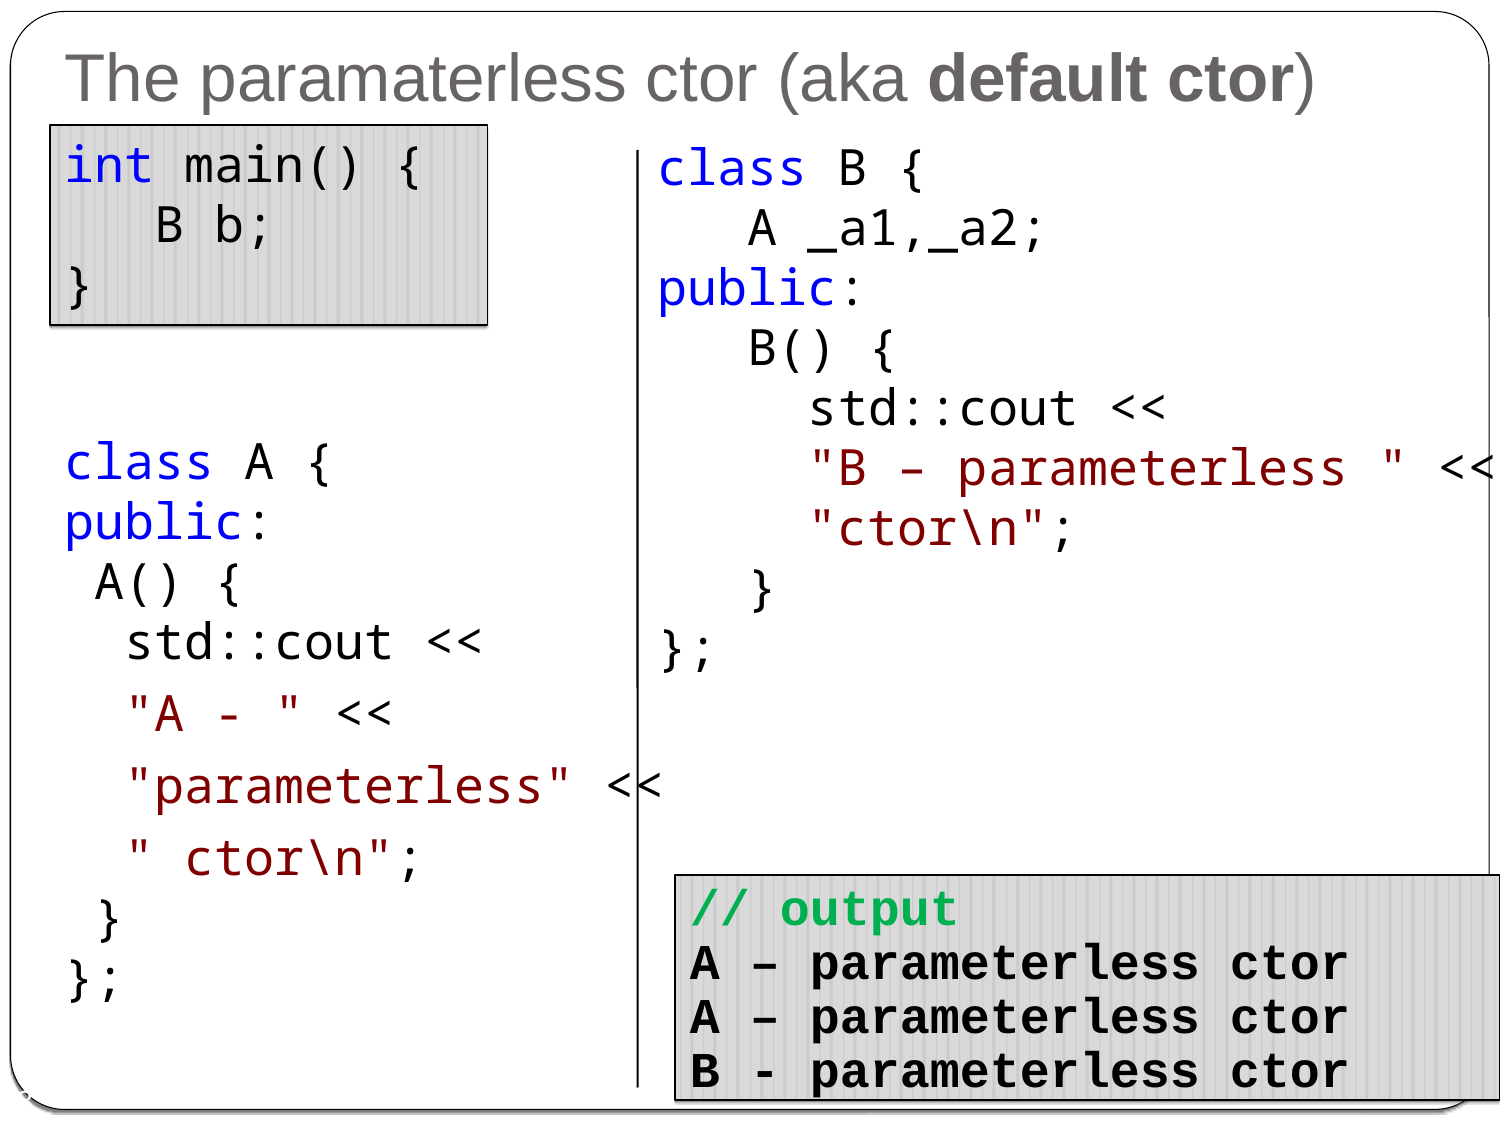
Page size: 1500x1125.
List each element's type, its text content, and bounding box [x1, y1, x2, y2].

text_box // output A – parameterless ctor A – parameterless ctor B - parameterless ctor [674, 874, 1500, 1100]
text_box int main() { B b; } [49, 125, 488, 325]
text_box class B { A _a1,_a2; public: B() { std::cout << "B – parameterless " << "ctor\n"; } }; [627, 112, 1500, 698]
slide_number <number> [0, 1074, 50, 1125]
list class A { public: A() { std::cout << "A - " << "parameterless" << " ctor\n"; } }; [50, 350, 1500, 1113]
title The paramaterless ctor (aka default ctor) [50, 24, 1450, 130]
